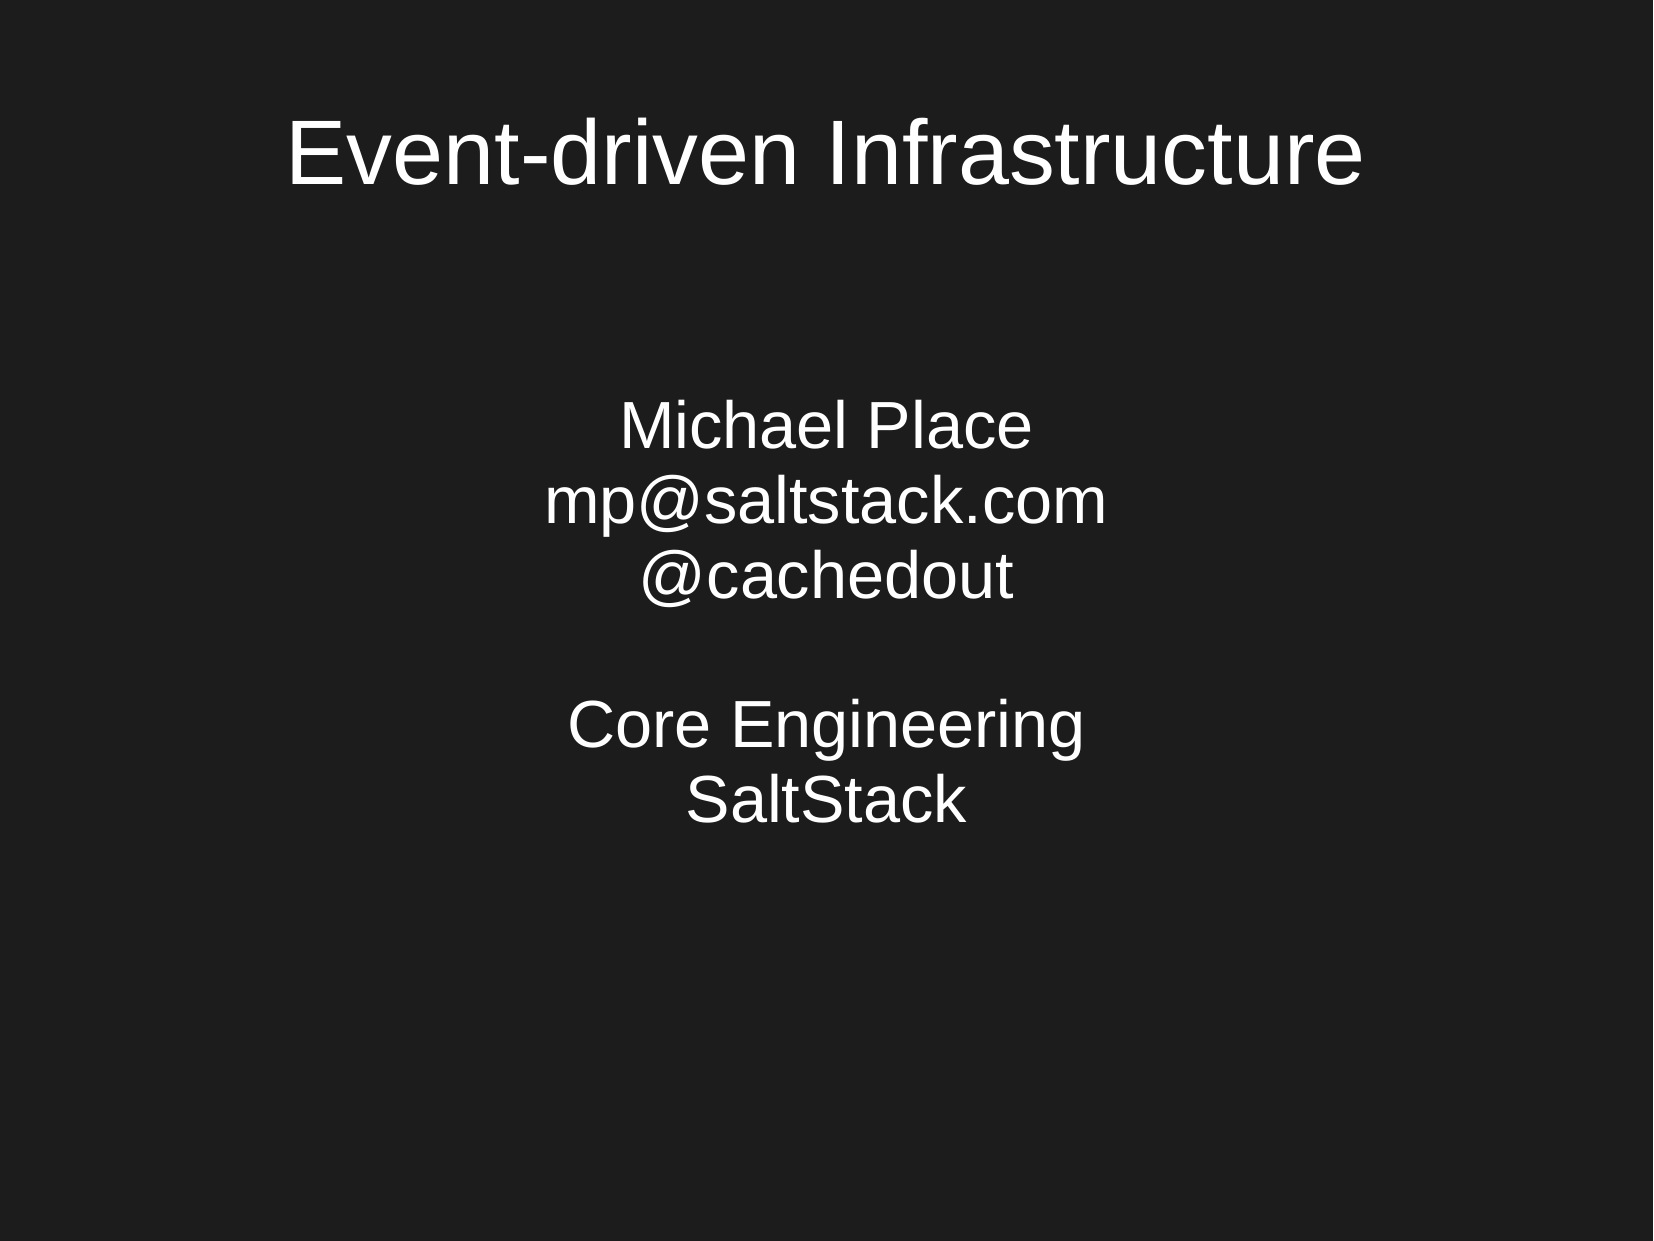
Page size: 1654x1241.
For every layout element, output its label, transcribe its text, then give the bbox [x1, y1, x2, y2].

title Event-driven Infrastructure [82, 49, 1571, 257]
subtitle Michael Place mp@saltstack.com @cachedout Core Engineering SaltStack [82, 290, 1571, 1010]
